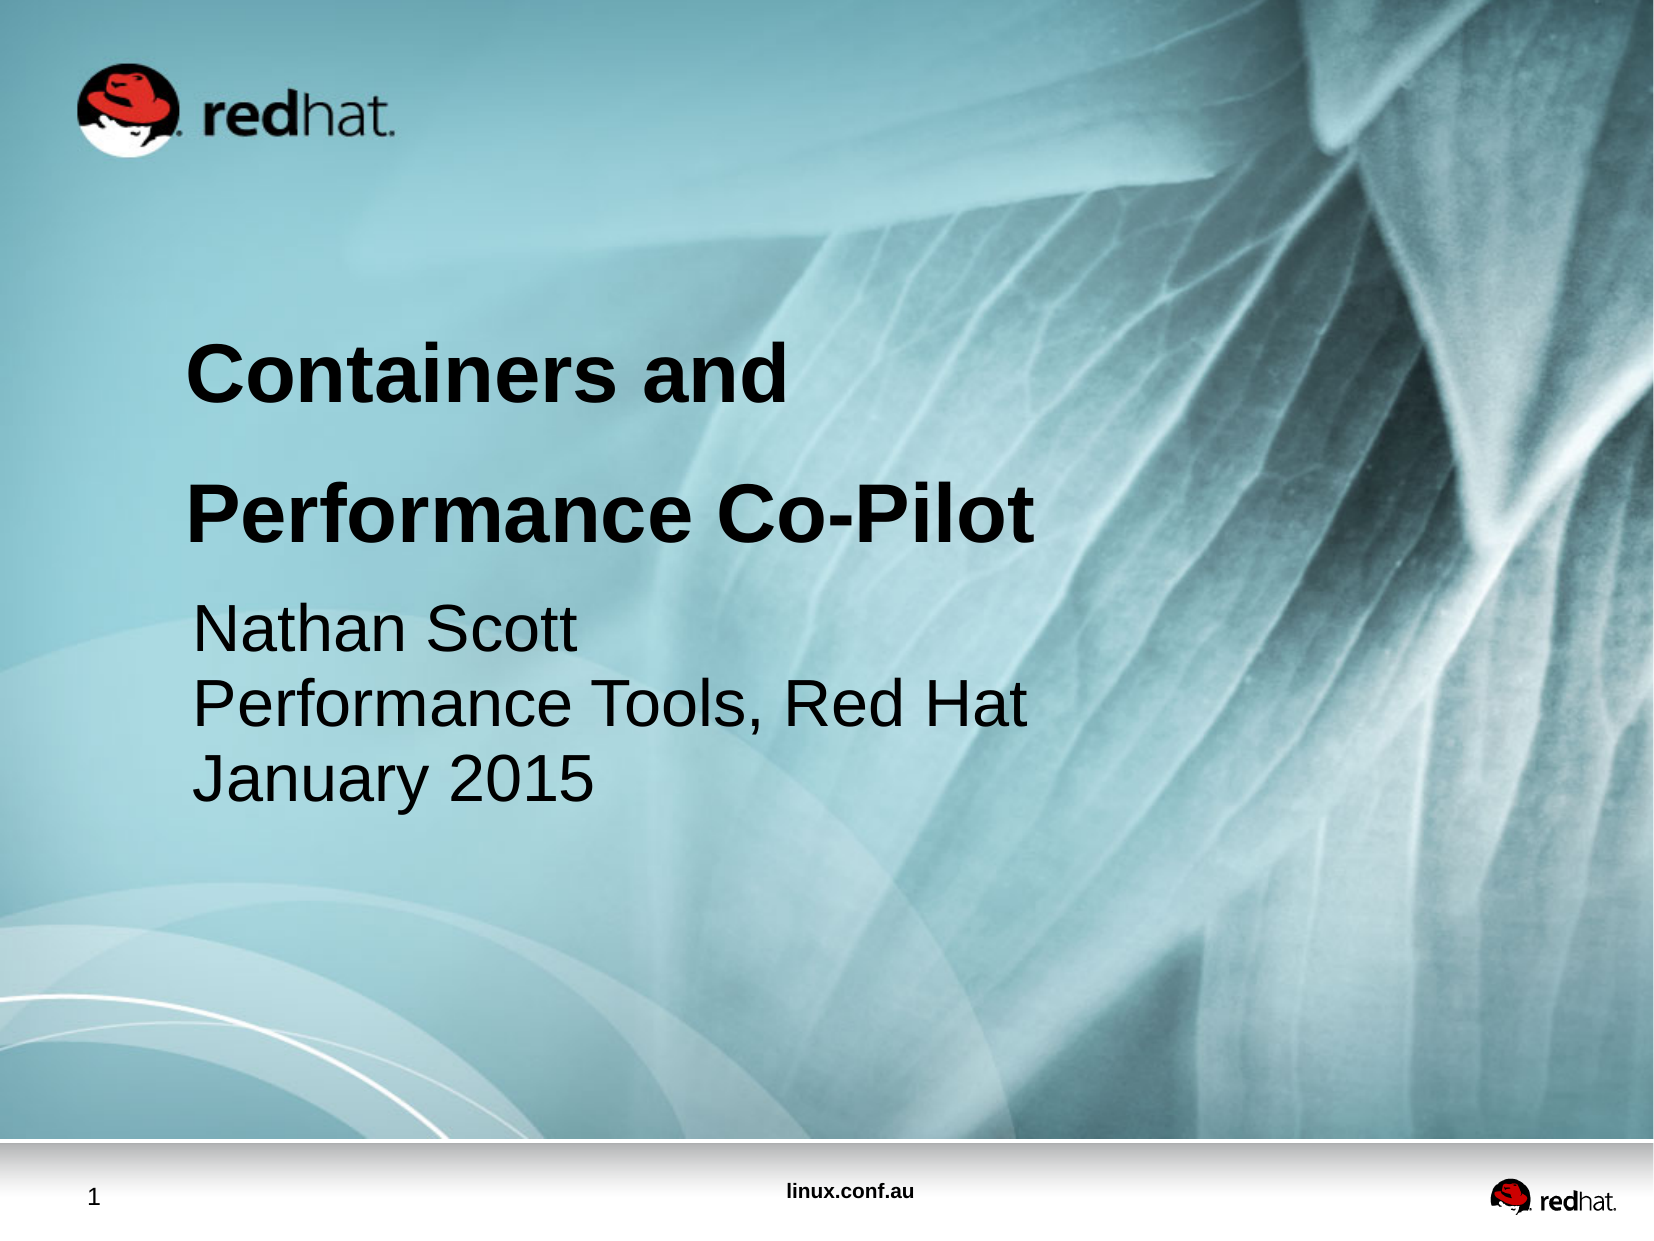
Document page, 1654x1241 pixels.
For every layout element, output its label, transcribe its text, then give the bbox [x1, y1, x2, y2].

text_box Containers and Performance Co-Pilot [170, 273, 1408, 522]
picture [0, 0, 1654, 1139]
picture [0, 1143, 1654, 1241]
text_box Nathan Scott Performance Tools, Red Hat January 2015 [177, 583, 1445, 869]
